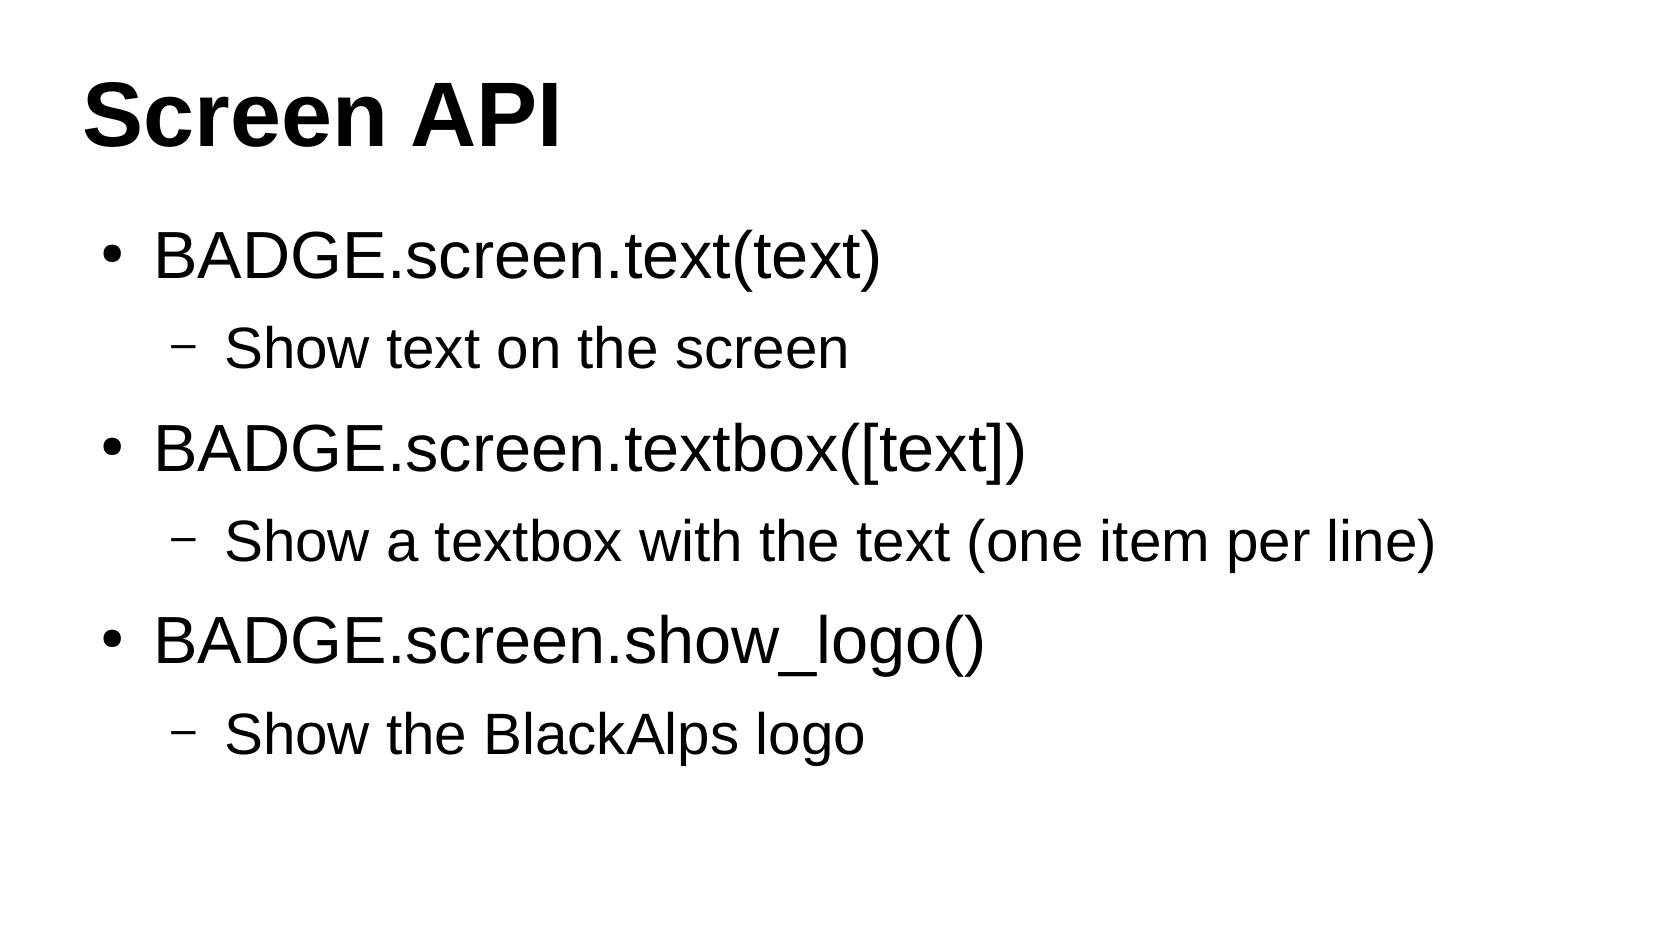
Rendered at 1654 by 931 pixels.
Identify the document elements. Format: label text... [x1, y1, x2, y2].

title Screen API [82, 37, 1571, 193]
list BADGE.screen.text(text) Show text on the screen BADGE.screen.textbox([text]) Show a textbox with the text (one item per line) BADGE.screen.show_logo() Show the BlackAlps logo [82, 217, 1571, 841]
